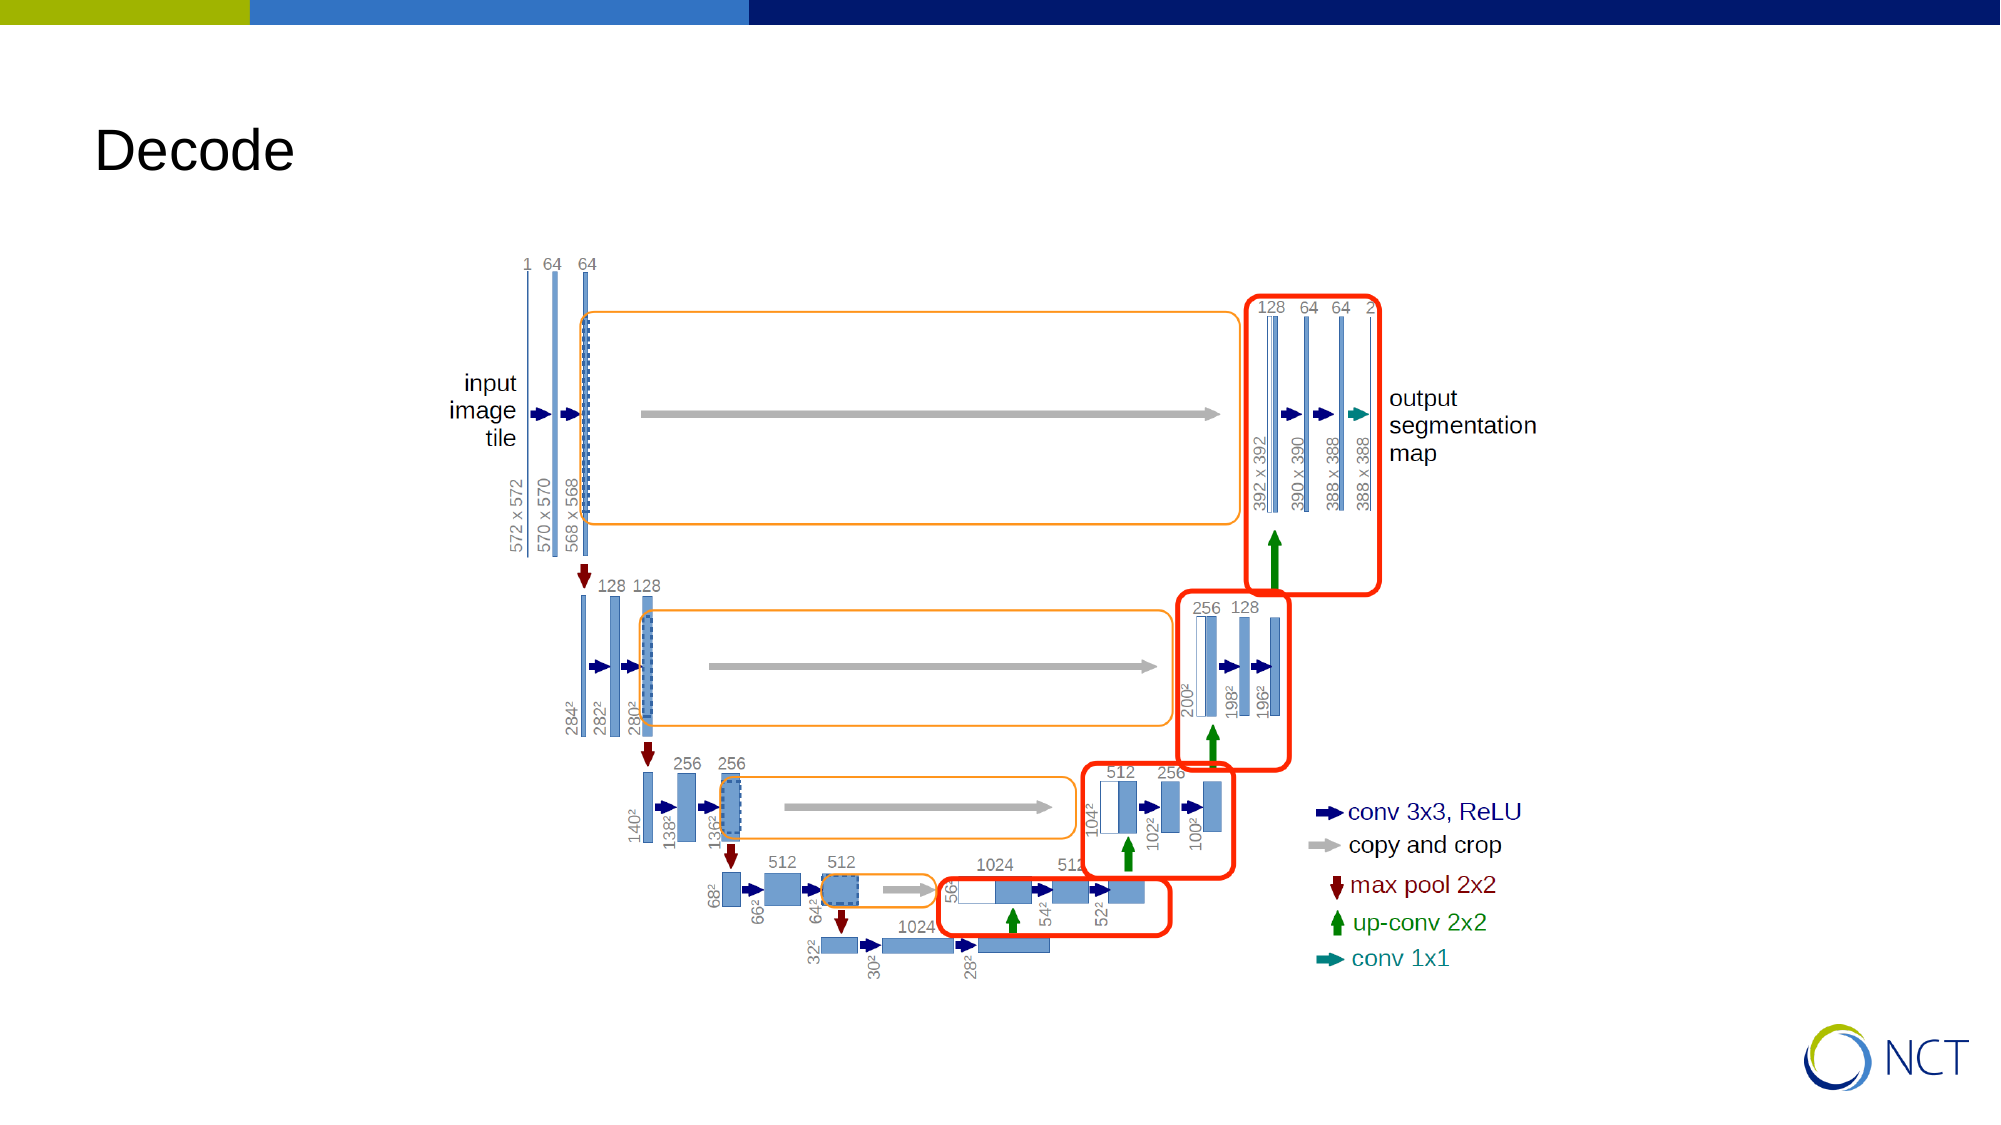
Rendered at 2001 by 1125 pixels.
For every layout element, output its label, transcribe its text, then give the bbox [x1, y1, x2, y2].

title Decode [94, 112, 1886, 300]
picture [1804, 1024, 1969, 1091]
picture [436, 249, 1545, 988]
